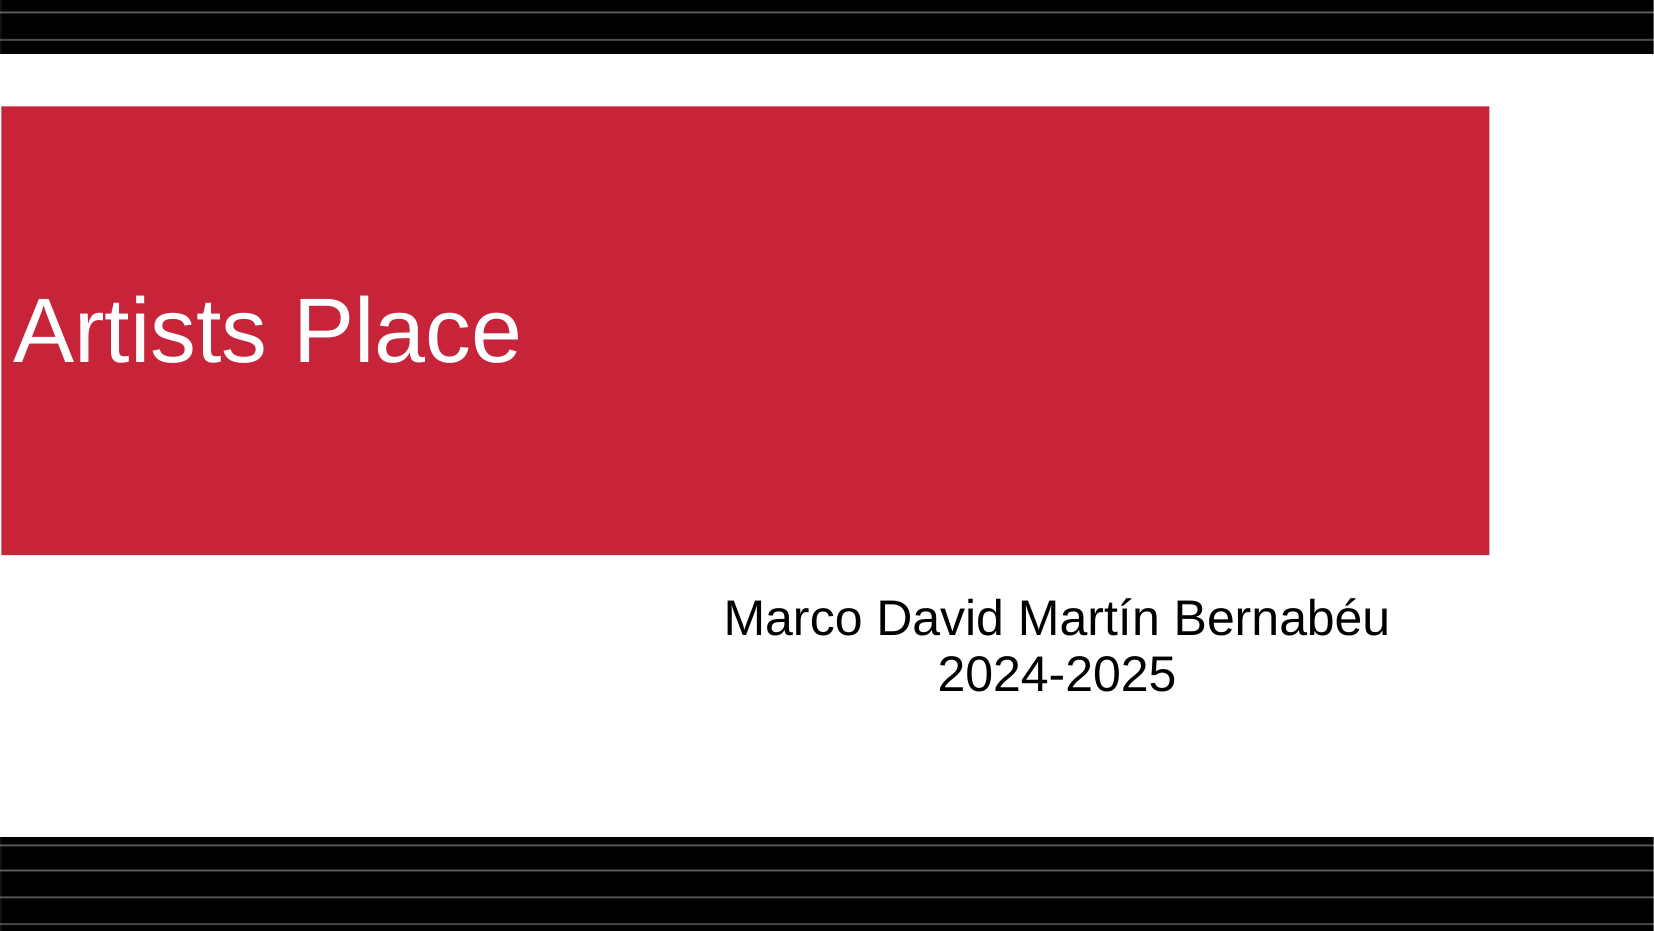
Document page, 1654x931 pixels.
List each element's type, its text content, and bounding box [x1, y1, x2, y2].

picture [0, 0, 1654, 54]
subtitle Marco David Martín Bernabéu 2024-2025 [625, 590, 1489, 804]
picture [0, 837, 1654, 931]
title Artists Place [1, 106, 1490, 556]
